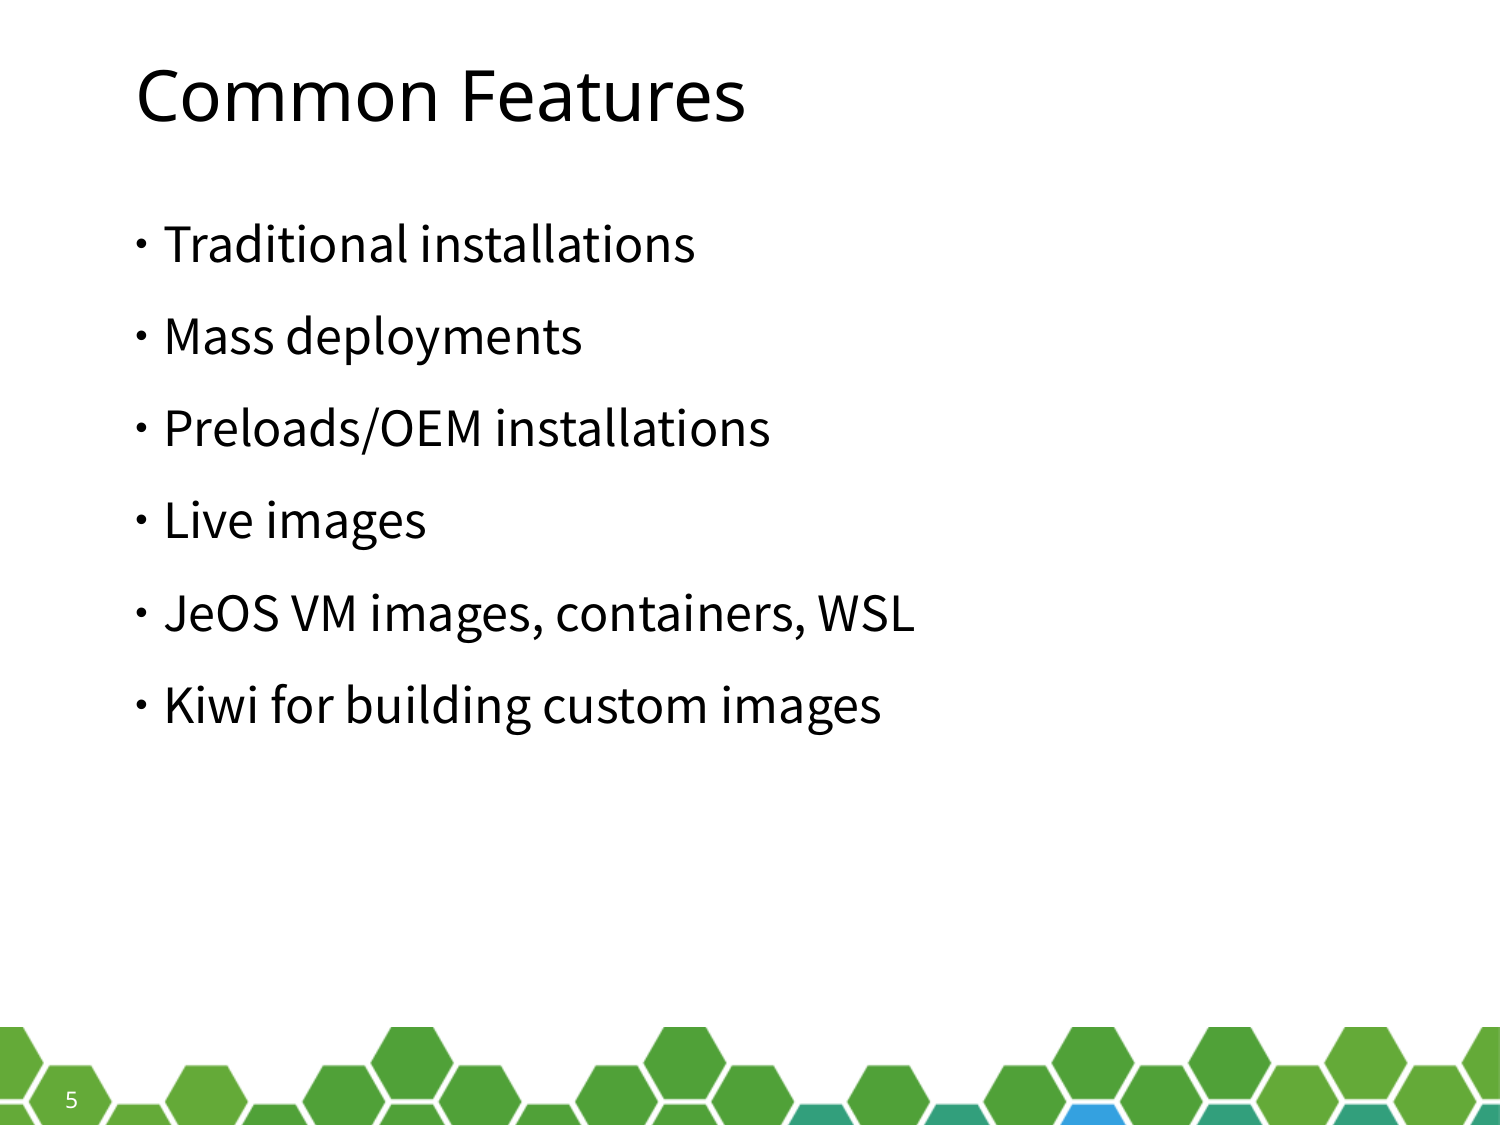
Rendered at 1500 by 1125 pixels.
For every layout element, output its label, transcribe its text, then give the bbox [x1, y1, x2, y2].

picture [0, 1027, 1500, 1125]
list Traditional installations Mass deployments Preloads/OEM installations Live images JeOS VM images, containers, WSL Kiwi for building custom images [135, 208, 1372, 862]
title Common Features [135, 12, 1372, 175]
